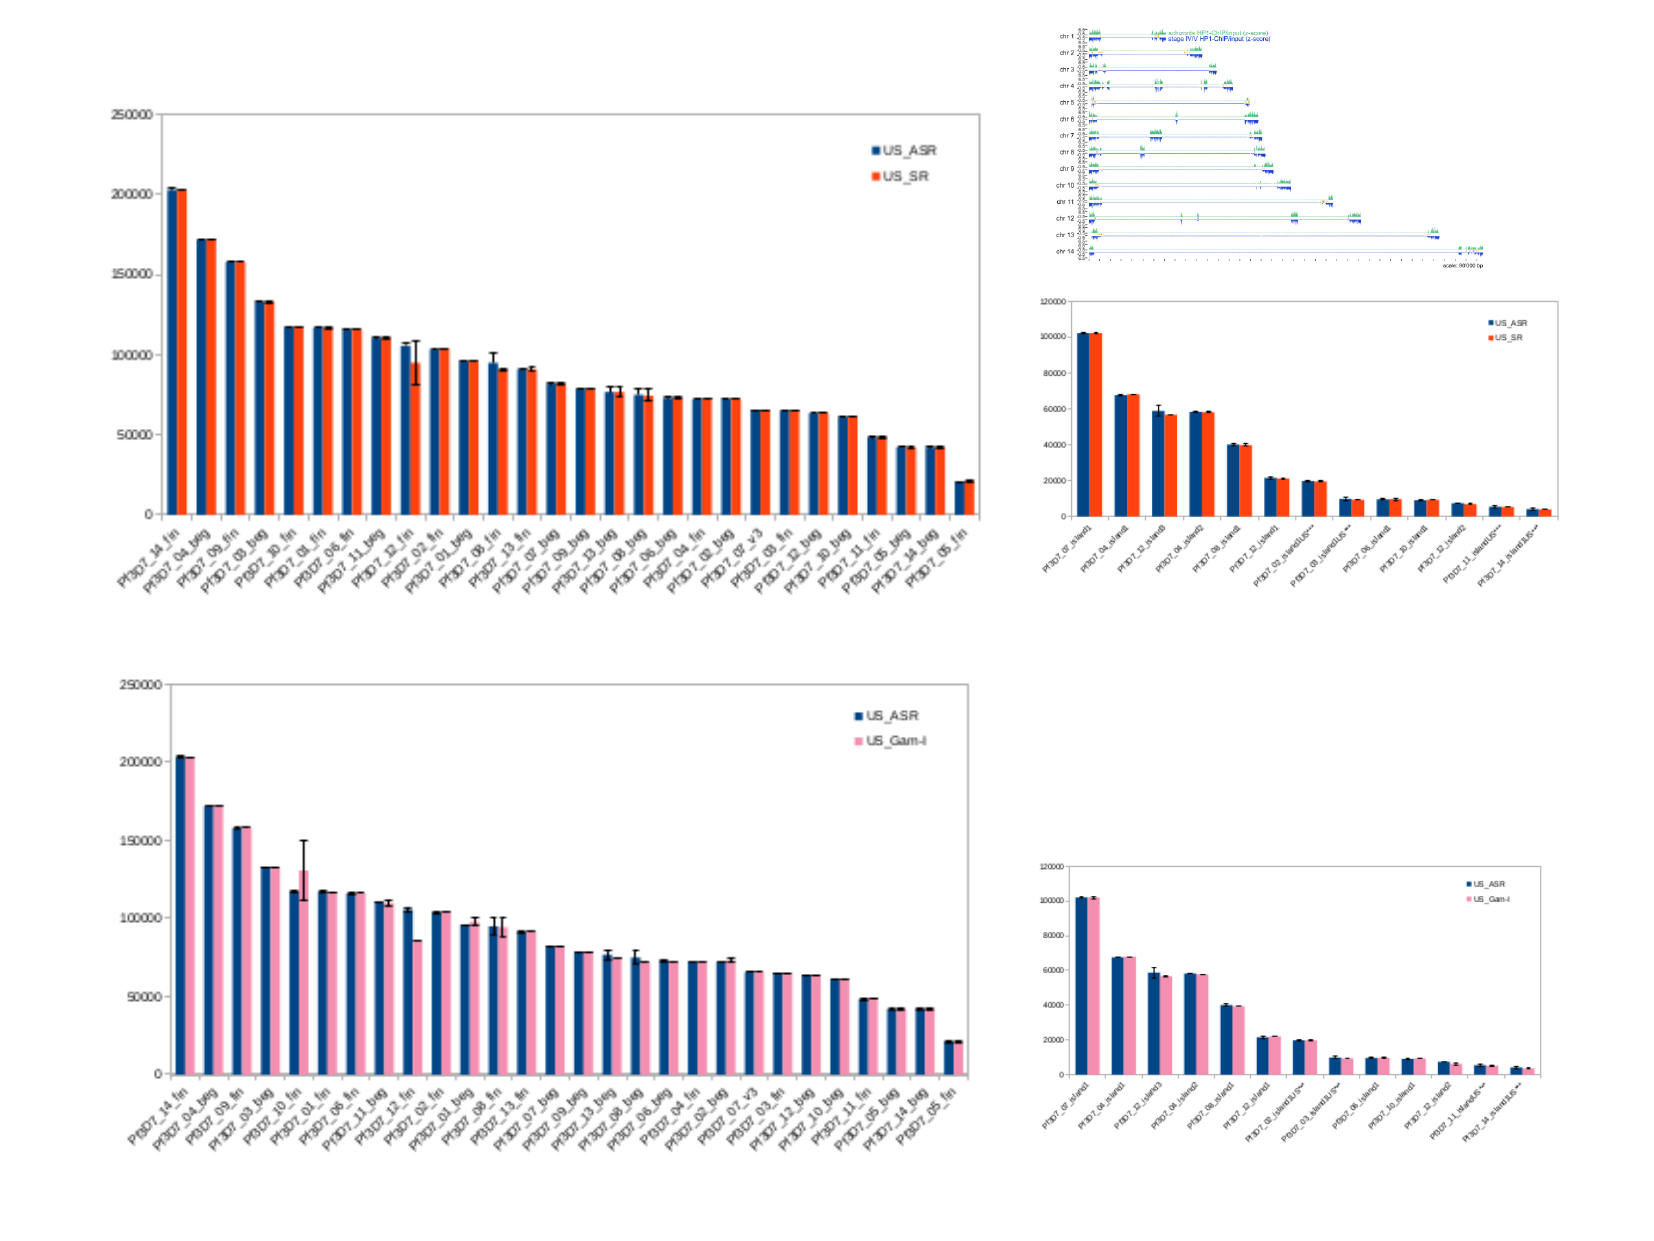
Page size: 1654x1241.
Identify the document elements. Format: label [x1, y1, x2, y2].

picture [1021, 289, 1567, 597]
picture [103, 657, 981, 1158]
picture [82, 70, 991, 615]
picture [1027, 852, 1546, 1152]
picture [1051, 23, 1489, 277]
